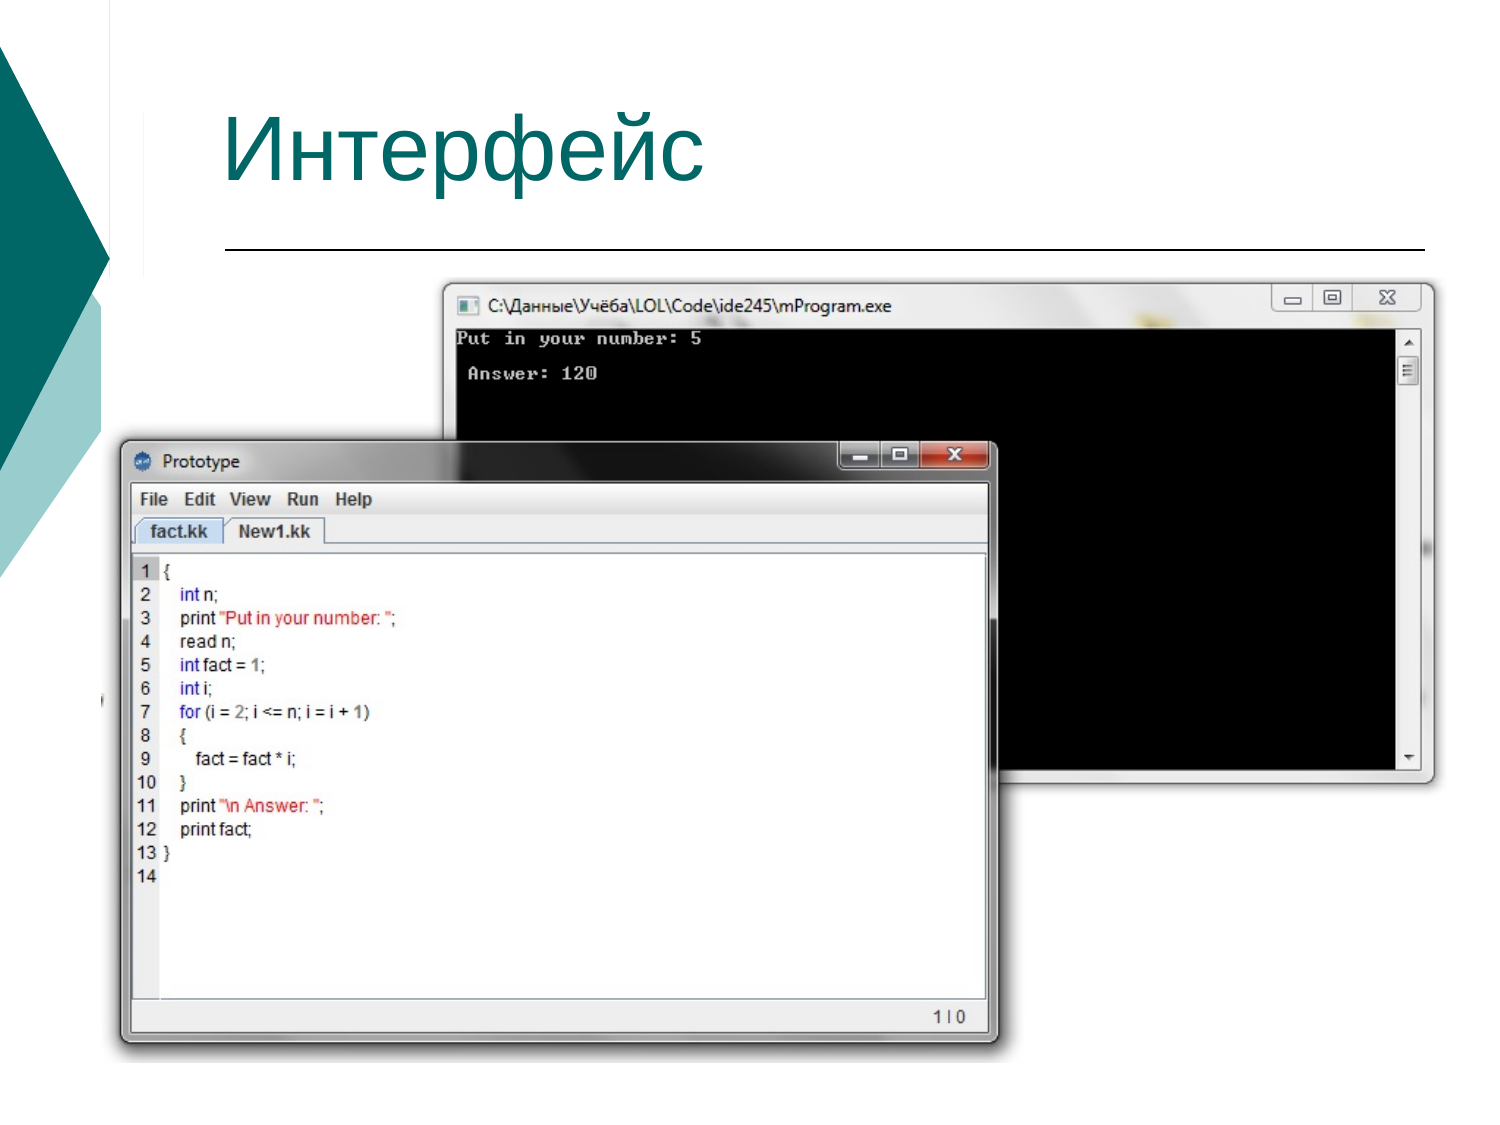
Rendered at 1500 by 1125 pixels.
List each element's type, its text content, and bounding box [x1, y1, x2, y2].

title Интерфейс [206, 0, 1407, 207]
picture [101, 277, 1447, 1063]
